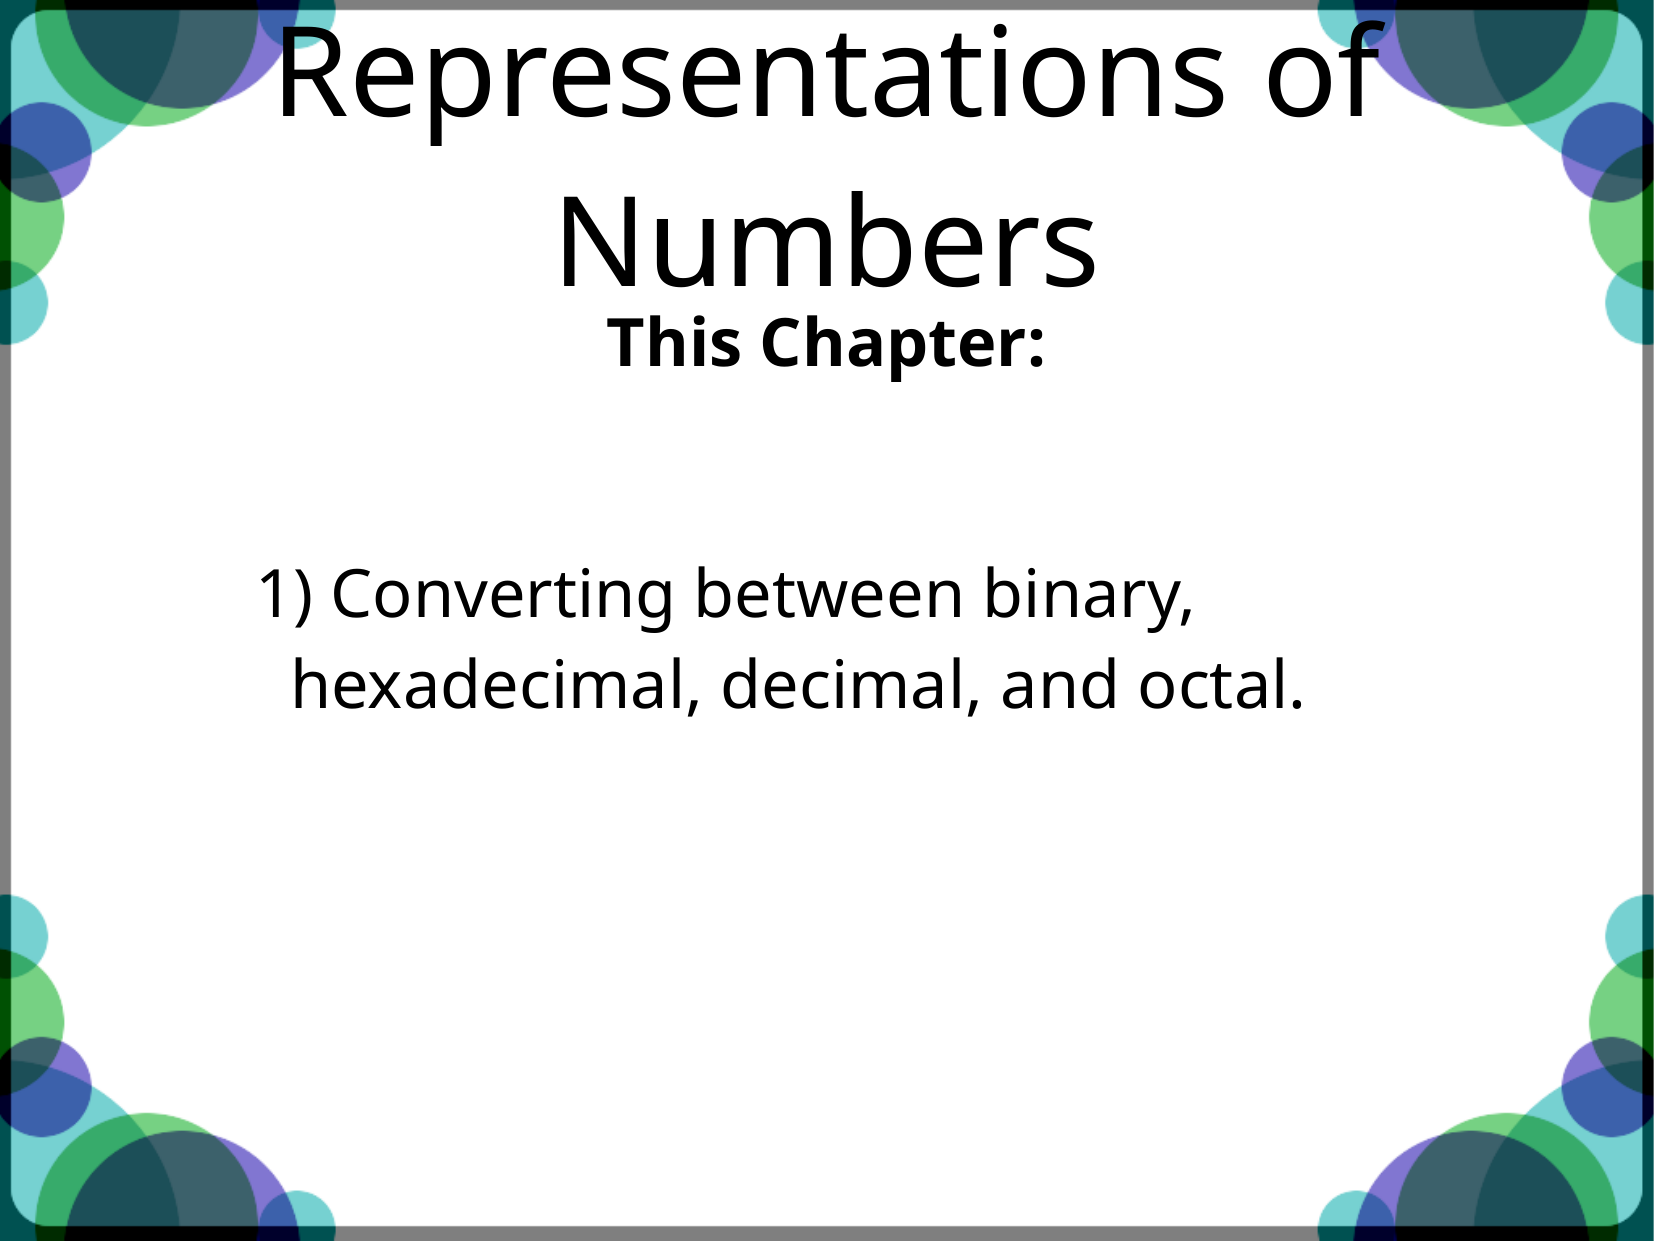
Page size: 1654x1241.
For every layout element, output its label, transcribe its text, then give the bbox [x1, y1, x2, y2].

picture [0, 0, 1654, 1241]
text_box Converting between binary, hexadecimal, decimal, and octal. [255, 405, 1411, 871]
title Representations of Numbers [82, 49, 1571, 257]
subtitle This Chapter: [82, 290, 1571, 391]
